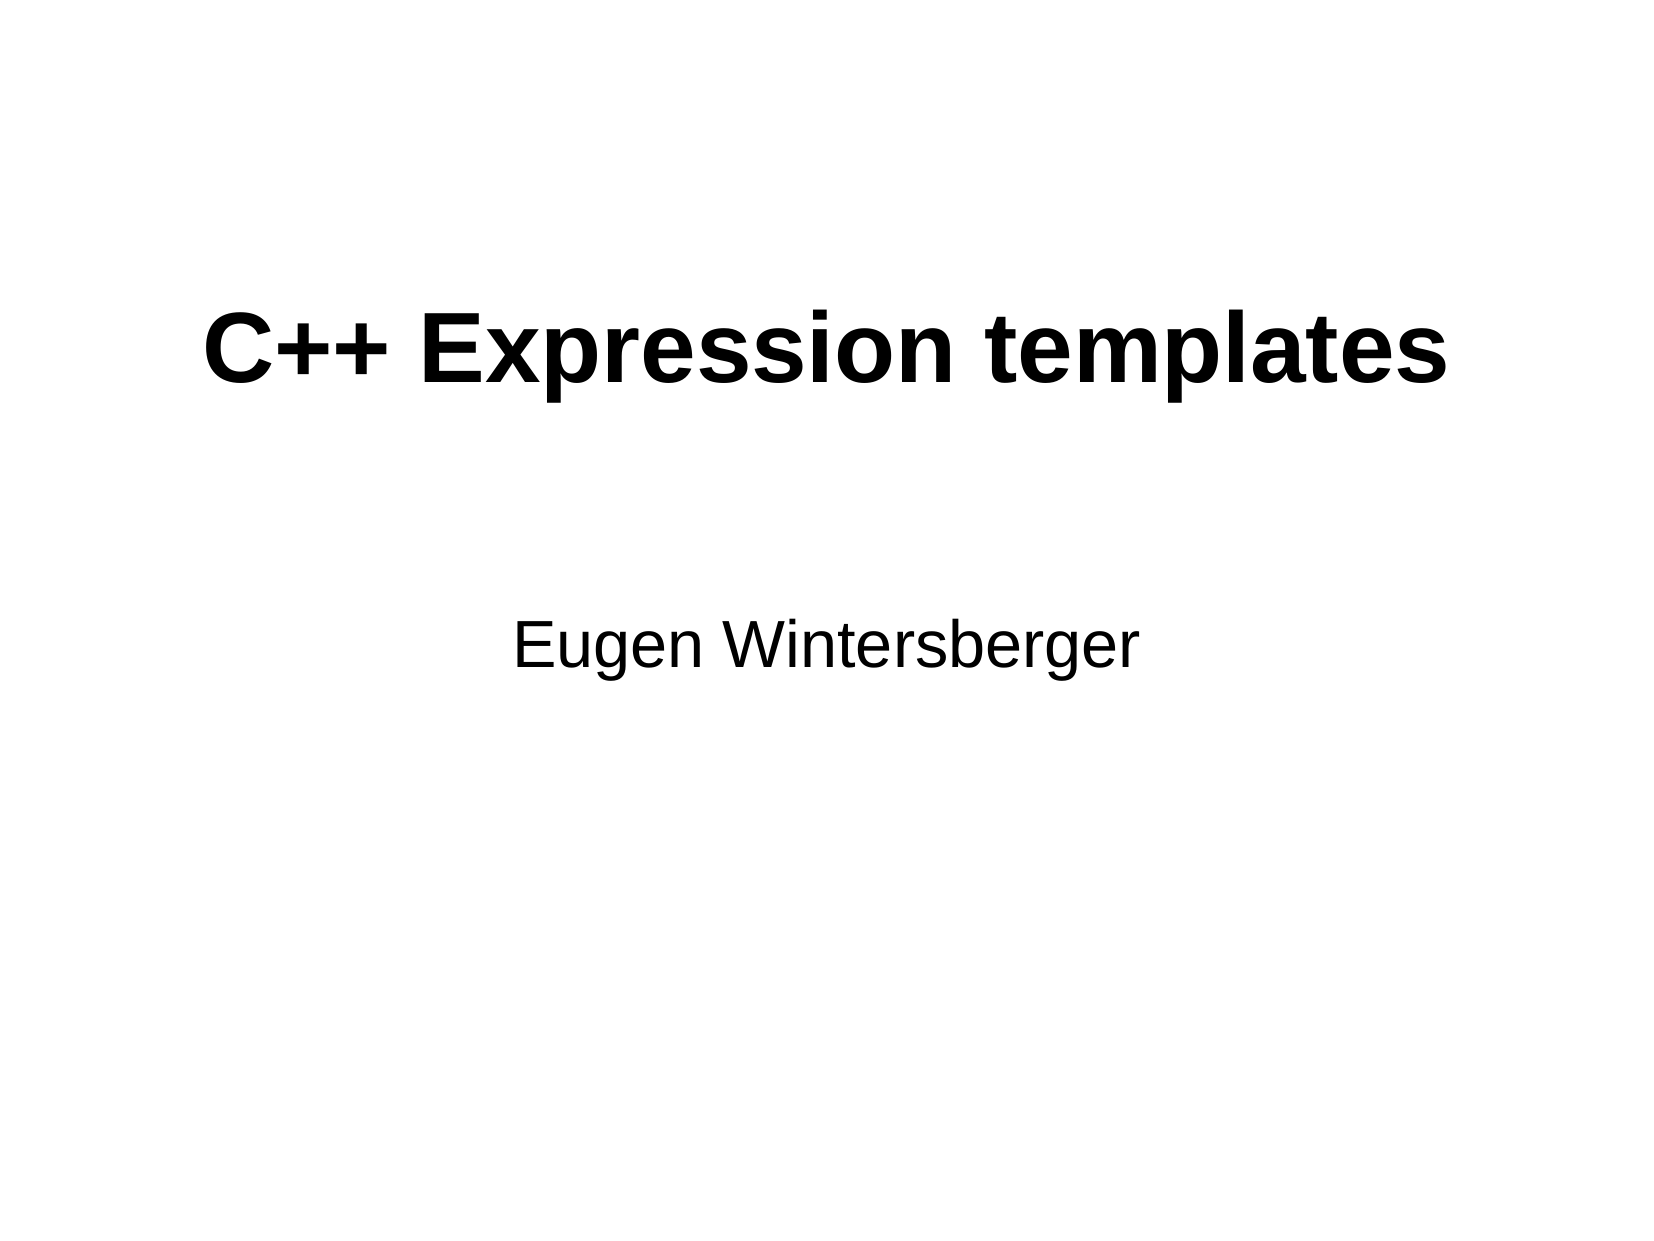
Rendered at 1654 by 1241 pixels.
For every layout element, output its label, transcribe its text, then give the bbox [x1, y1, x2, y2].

text_box Eugen Wintersberger [286, 600, 1367, 690]
text_box C++ Expression templates [99, 285, 1555, 451]
